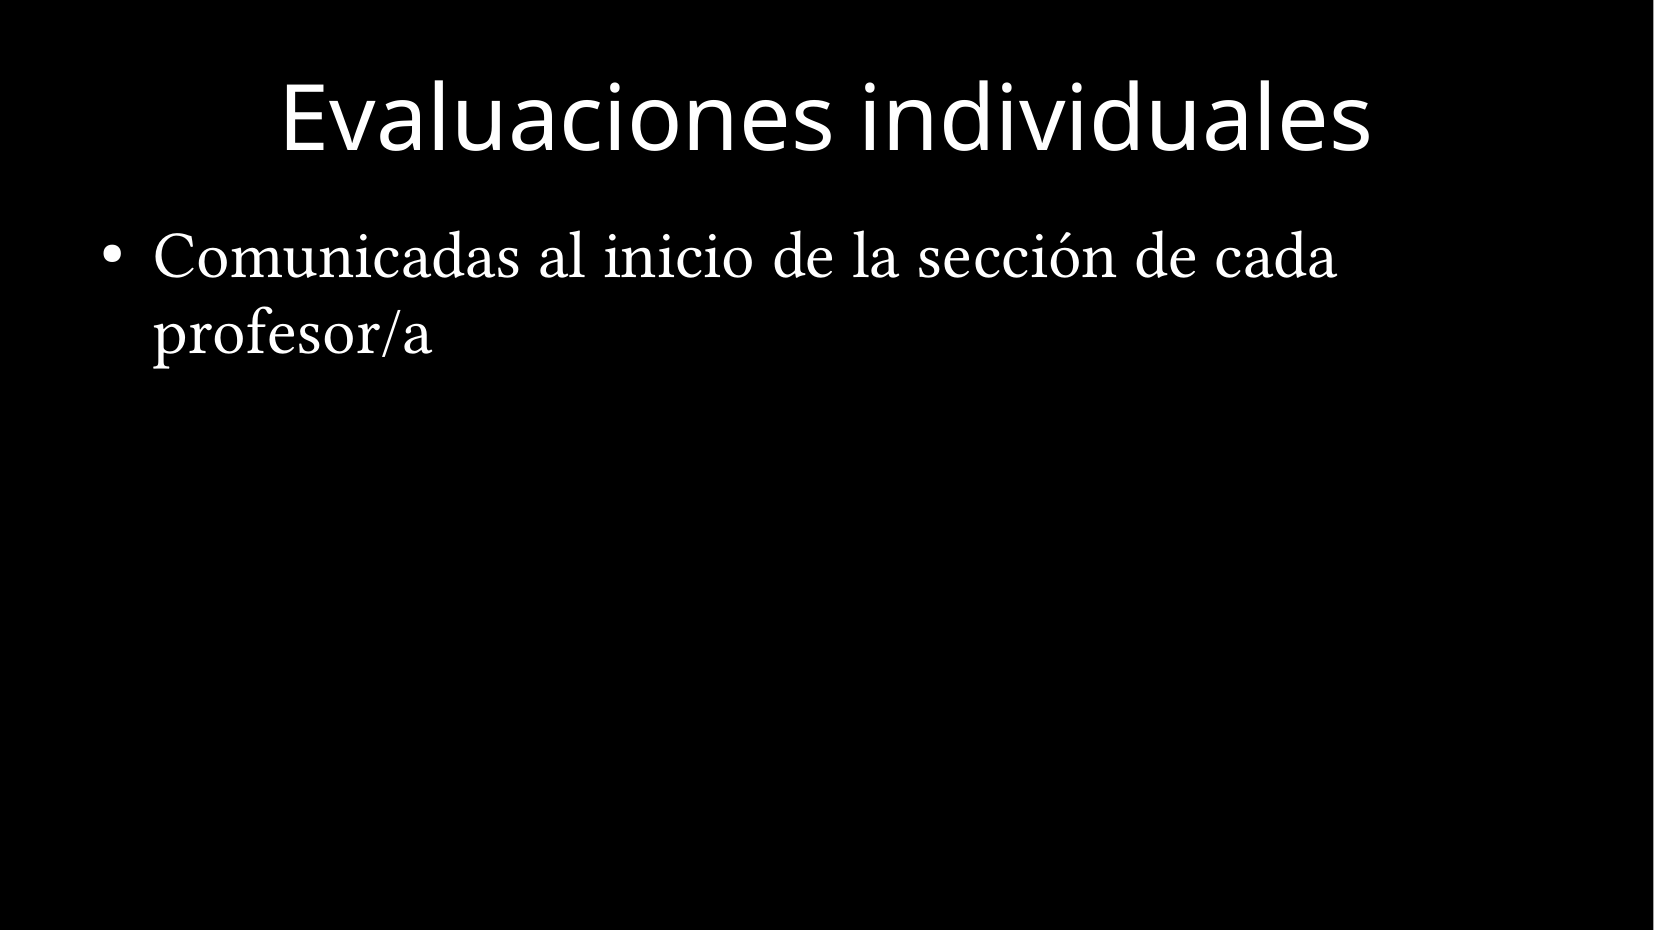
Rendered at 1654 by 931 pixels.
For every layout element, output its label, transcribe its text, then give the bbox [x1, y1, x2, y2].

list Comunicadas al inicio de la sección de cada profesor/a [82, 217, 1571, 758]
title Evaluaciones individuales [82, 37, 1571, 193]
